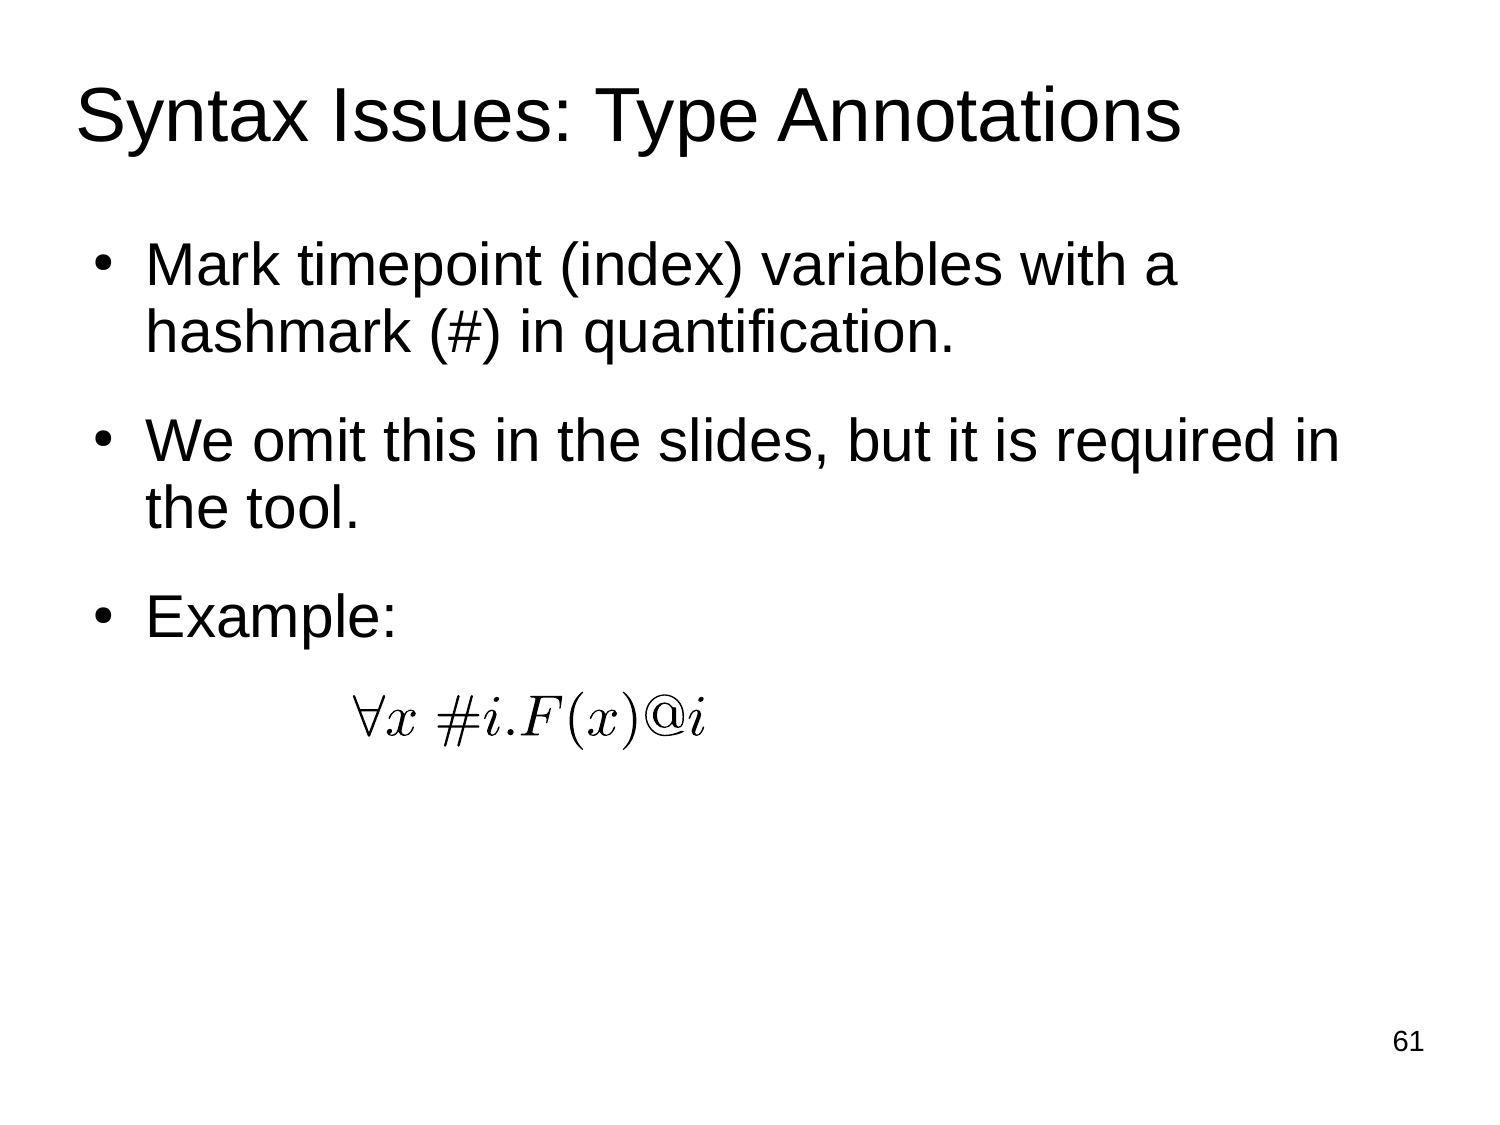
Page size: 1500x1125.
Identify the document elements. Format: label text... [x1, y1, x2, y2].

text_box [352, 691, 708, 750]
list Mark timepoint (index) variables with a hashmark (#) in quantification. We omit this in the slides, but it is required in the tool. Example: [75, 230, 1425, 1014]
title Syntax Issues: Type Annotations [75, 44, 1425, 185]
